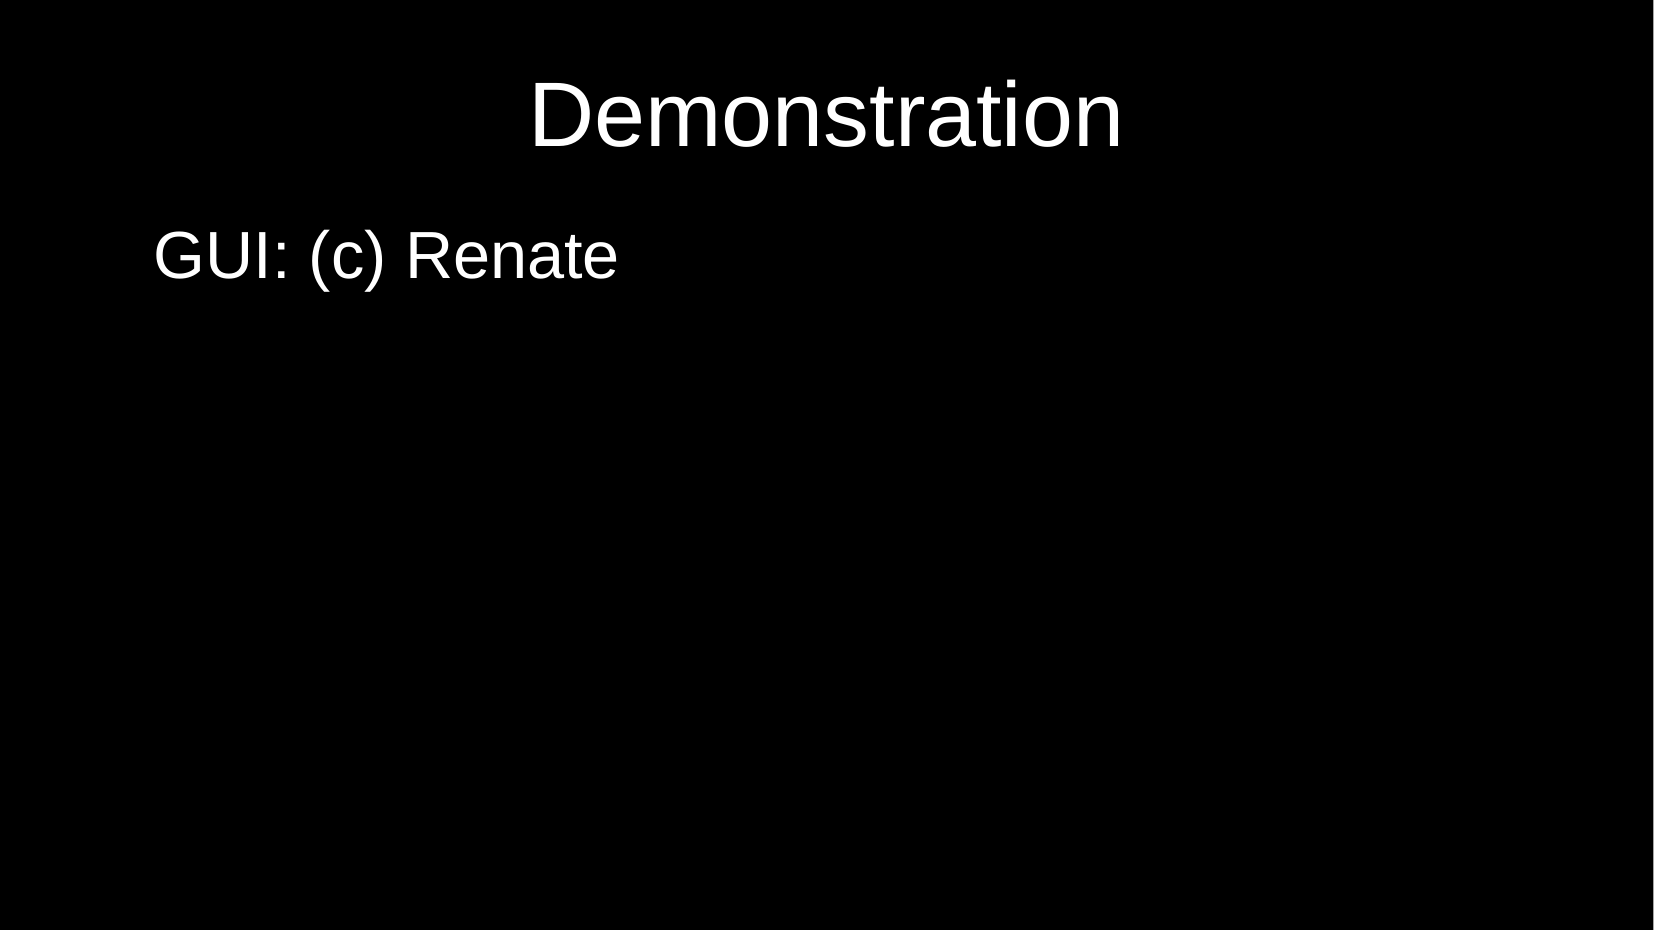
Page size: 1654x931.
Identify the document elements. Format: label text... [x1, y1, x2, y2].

list GUI: (c) Renate [82, 217, 1571, 758]
title Demonstration [82, 37, 1571, 193]
